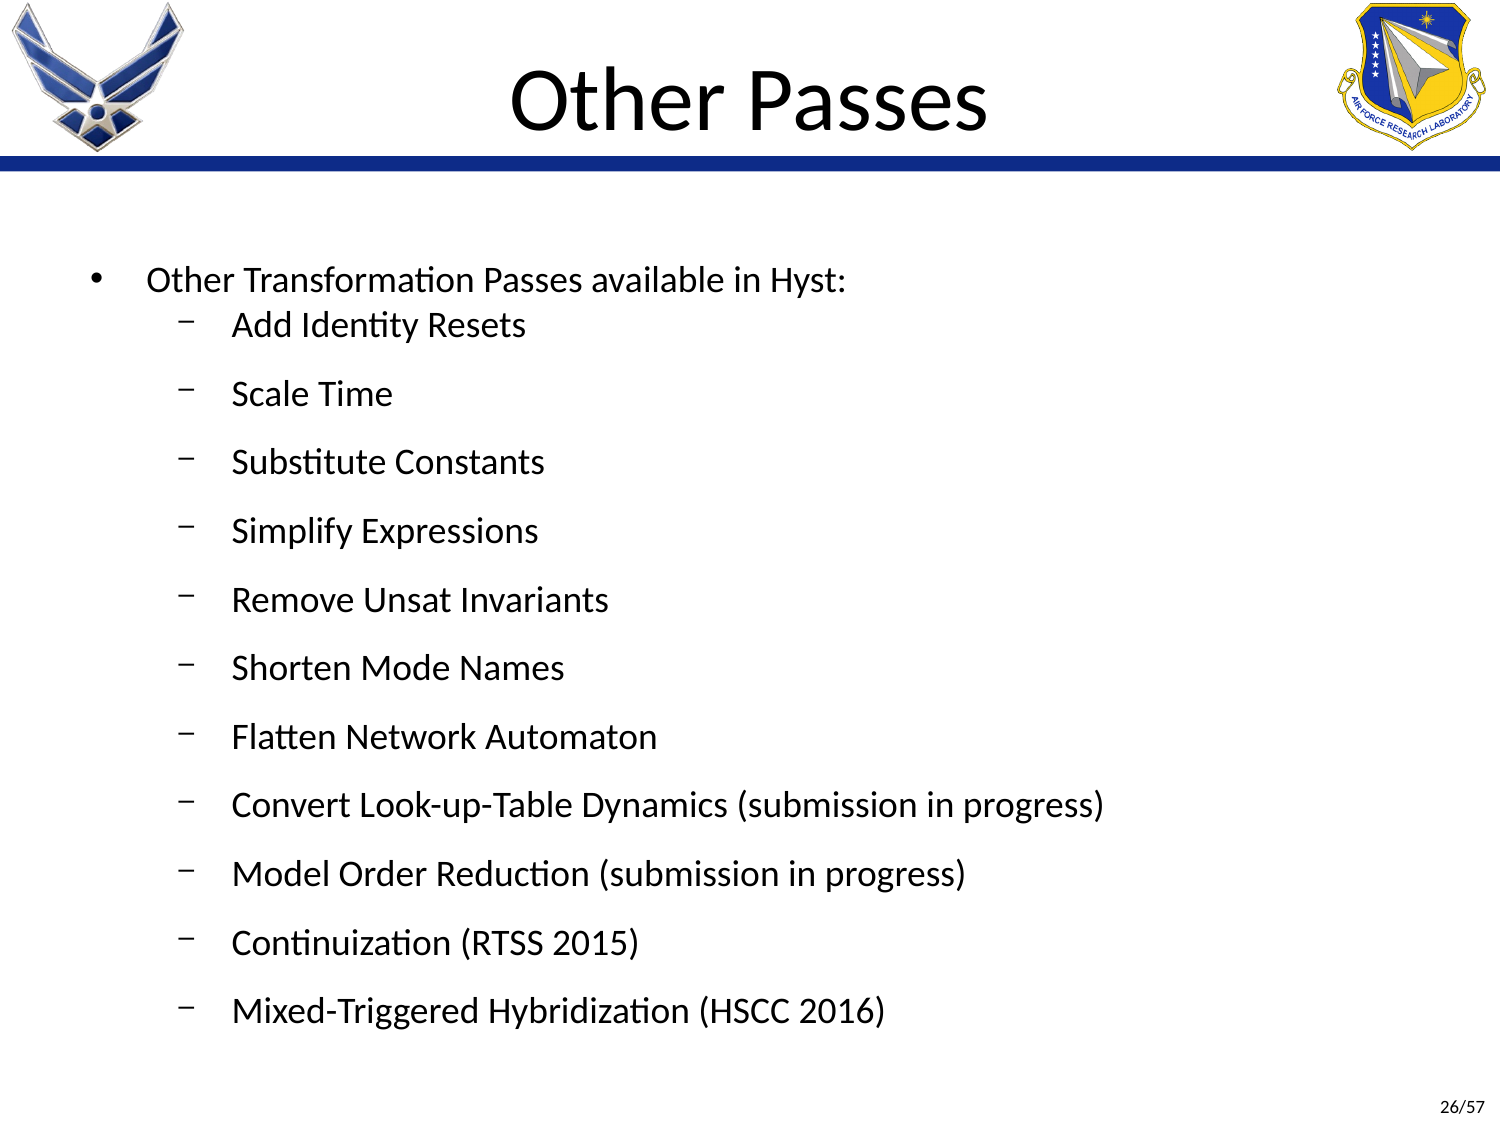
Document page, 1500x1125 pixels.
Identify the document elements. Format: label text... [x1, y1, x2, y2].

picture [2, 0, 75, 156]
list Other Transformation Passes available in Hyst: Add Identity Resets Scale Time Substitute Constants Simplify Expressions Remove Unsat Invariants Shorten Mode Names Flatten Network Automaton Convert Look-up-Table Dynamics (submission in progress) Model Order Reduction (submission in progress) Continuization (RTSS 2015) Mixed-Triggered Hybridization (HSCC 2016) [75, 247, 1425, 991]
title Other Passes [75, 0, 1425, 188]
picture [1425, 3, 1486, 151]
